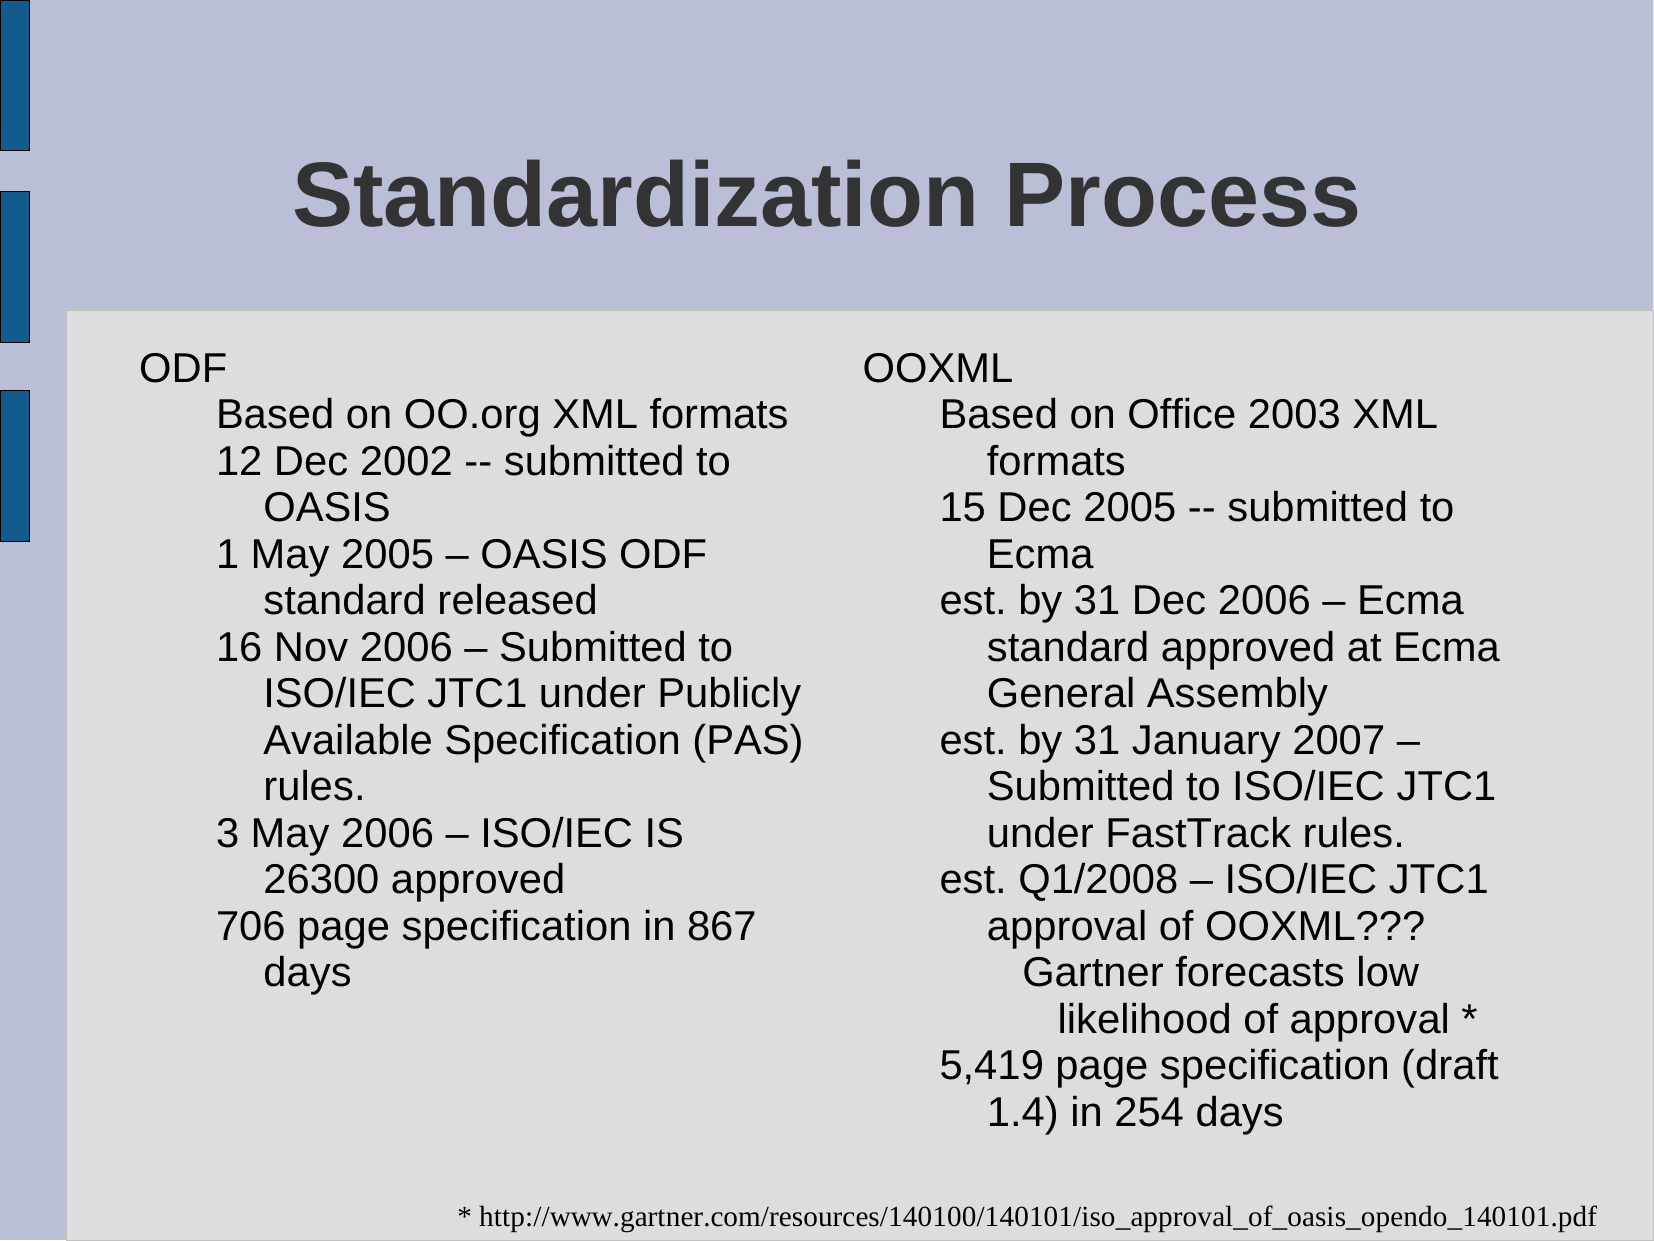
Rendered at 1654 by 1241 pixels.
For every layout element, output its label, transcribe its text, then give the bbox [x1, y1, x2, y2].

text_box * http://www.gartner.com/resources/140100/140101/iso_approval_of_oasis_opendo_140101.pdf [450, 1200, 1613, 1234]
list ODF Based on OO.org XML formats 12 Dec 2002 -- submitted to OASIS 1 May 2005 – OASIS ODF standard released 16 Nov 2006 – Submitted to ISO/IEC JTC1 under Publicly Available Specification (PAS) rules. 3 May 2006 – ISO/IEC IS 26300 approved 706 page specification in 867 days [121, 344, 811, 1127]
title Standardization Process [121, 91, 1534, 299]
list OOXML Based on Office 2003 XML formats 15 Dec 2005 -- submitted to Ecma est. by 31 Dec 2006 – Ecma standard approved at Ecma General Assembly est. by 31 January 2007 – Submitted to ISO/IEC JTC1 under FastTrack rules. est. Q1/2008 – ISO/IEC JTC1 approval of OOXML??? Gartner forecasts low likelihood of approval * 5,419 page specification (draft 1.4) in 254 days [845, 344, 1535, 1187]
